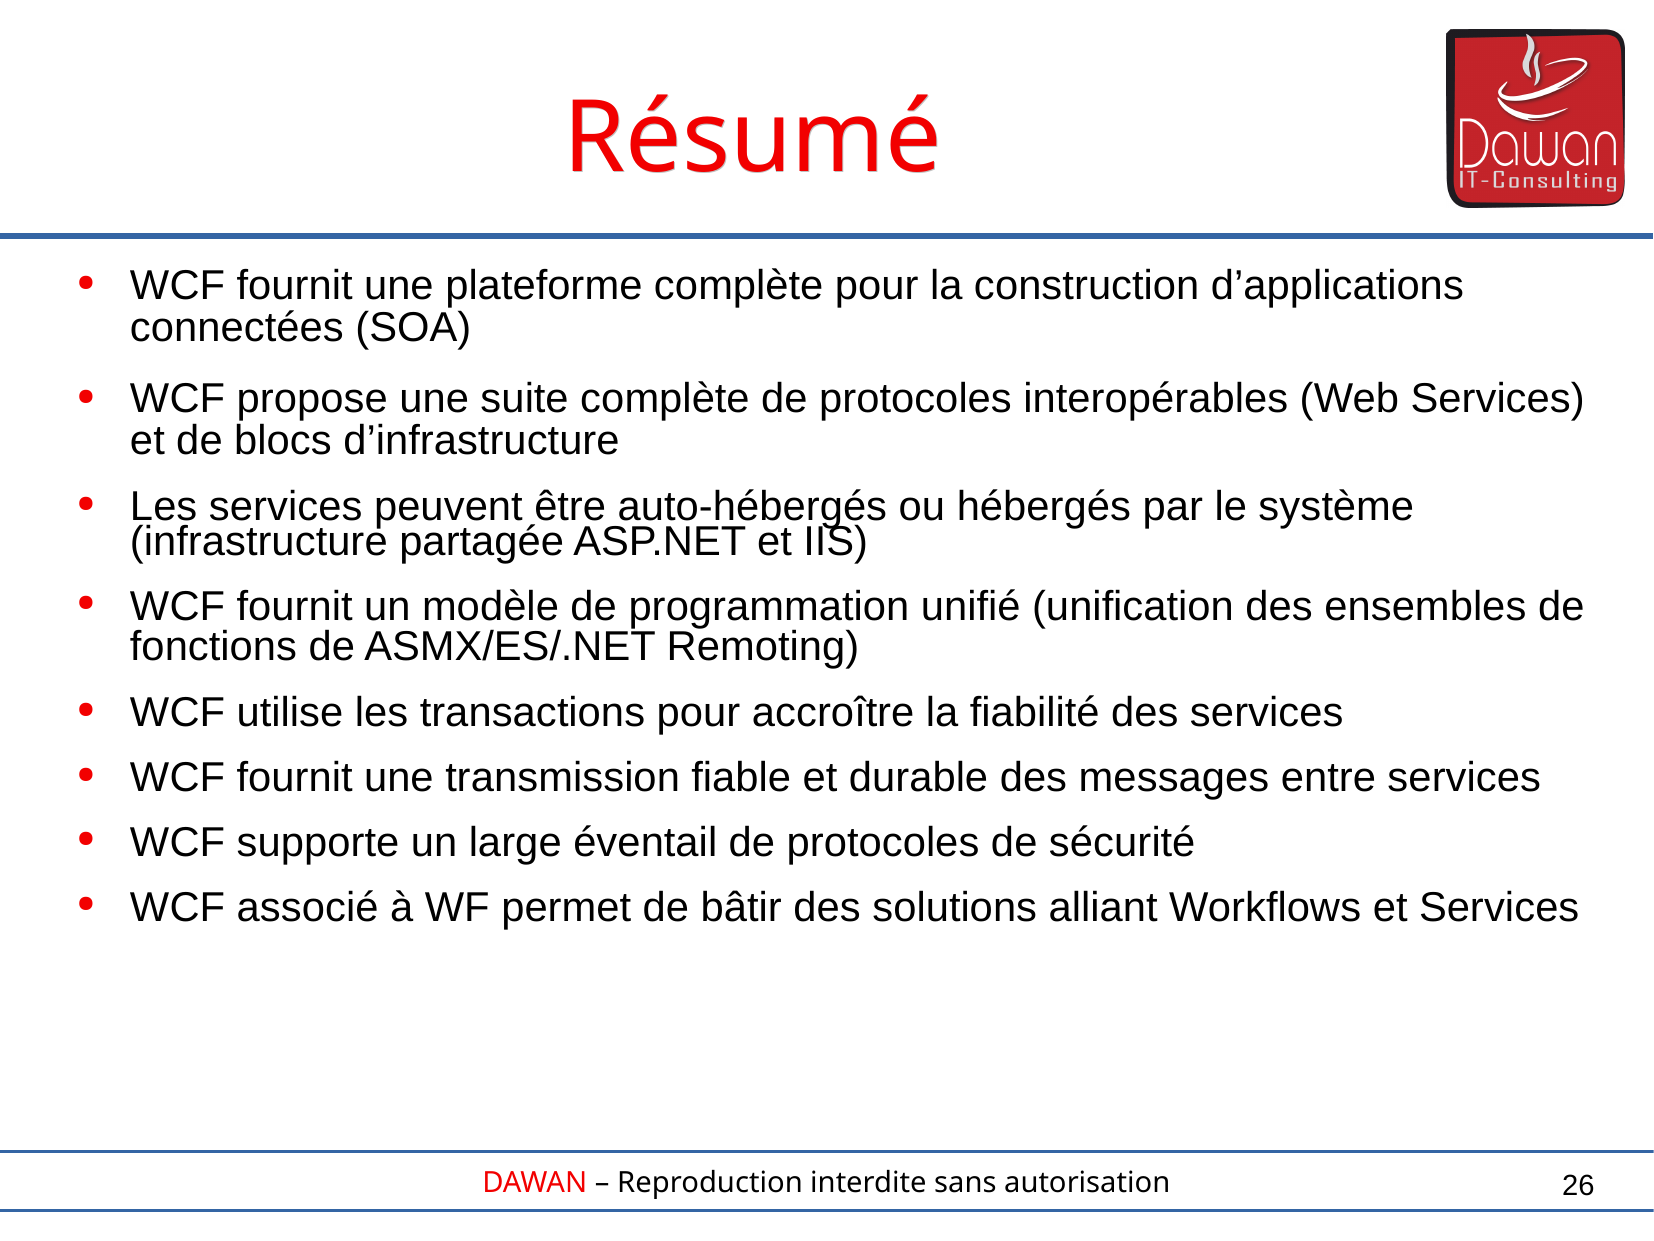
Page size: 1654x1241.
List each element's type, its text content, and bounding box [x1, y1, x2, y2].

list WCF fournit une plateforme complète pour la construction d’applications connectées (SOA) WCF propose une suite complète de protocoles interopérables (Web Services) et de blocs d’infrastructure Les services peuvent être auto-hébergés ou hébergés par le système (infrastructure partagée ASP.NET et IIS) WCF fournit un modèle de programmation unifié (unification des ensembles de fonctions de ASMX/ES/.NET Remoting) WCF utilise les transactions pour accroître la fiabilité des services WCF fournit une transmission fiable et durable des messages entre services WCF supporte un large éventail de protocoles de sécurité WCF associé à WF permet de bâtir des solutions alliant Workflows et Services [59, 265, 1595, 1109]
picture [1447, 29, 1625, 208]
title Résumé [59, 29, 1447, 237]
